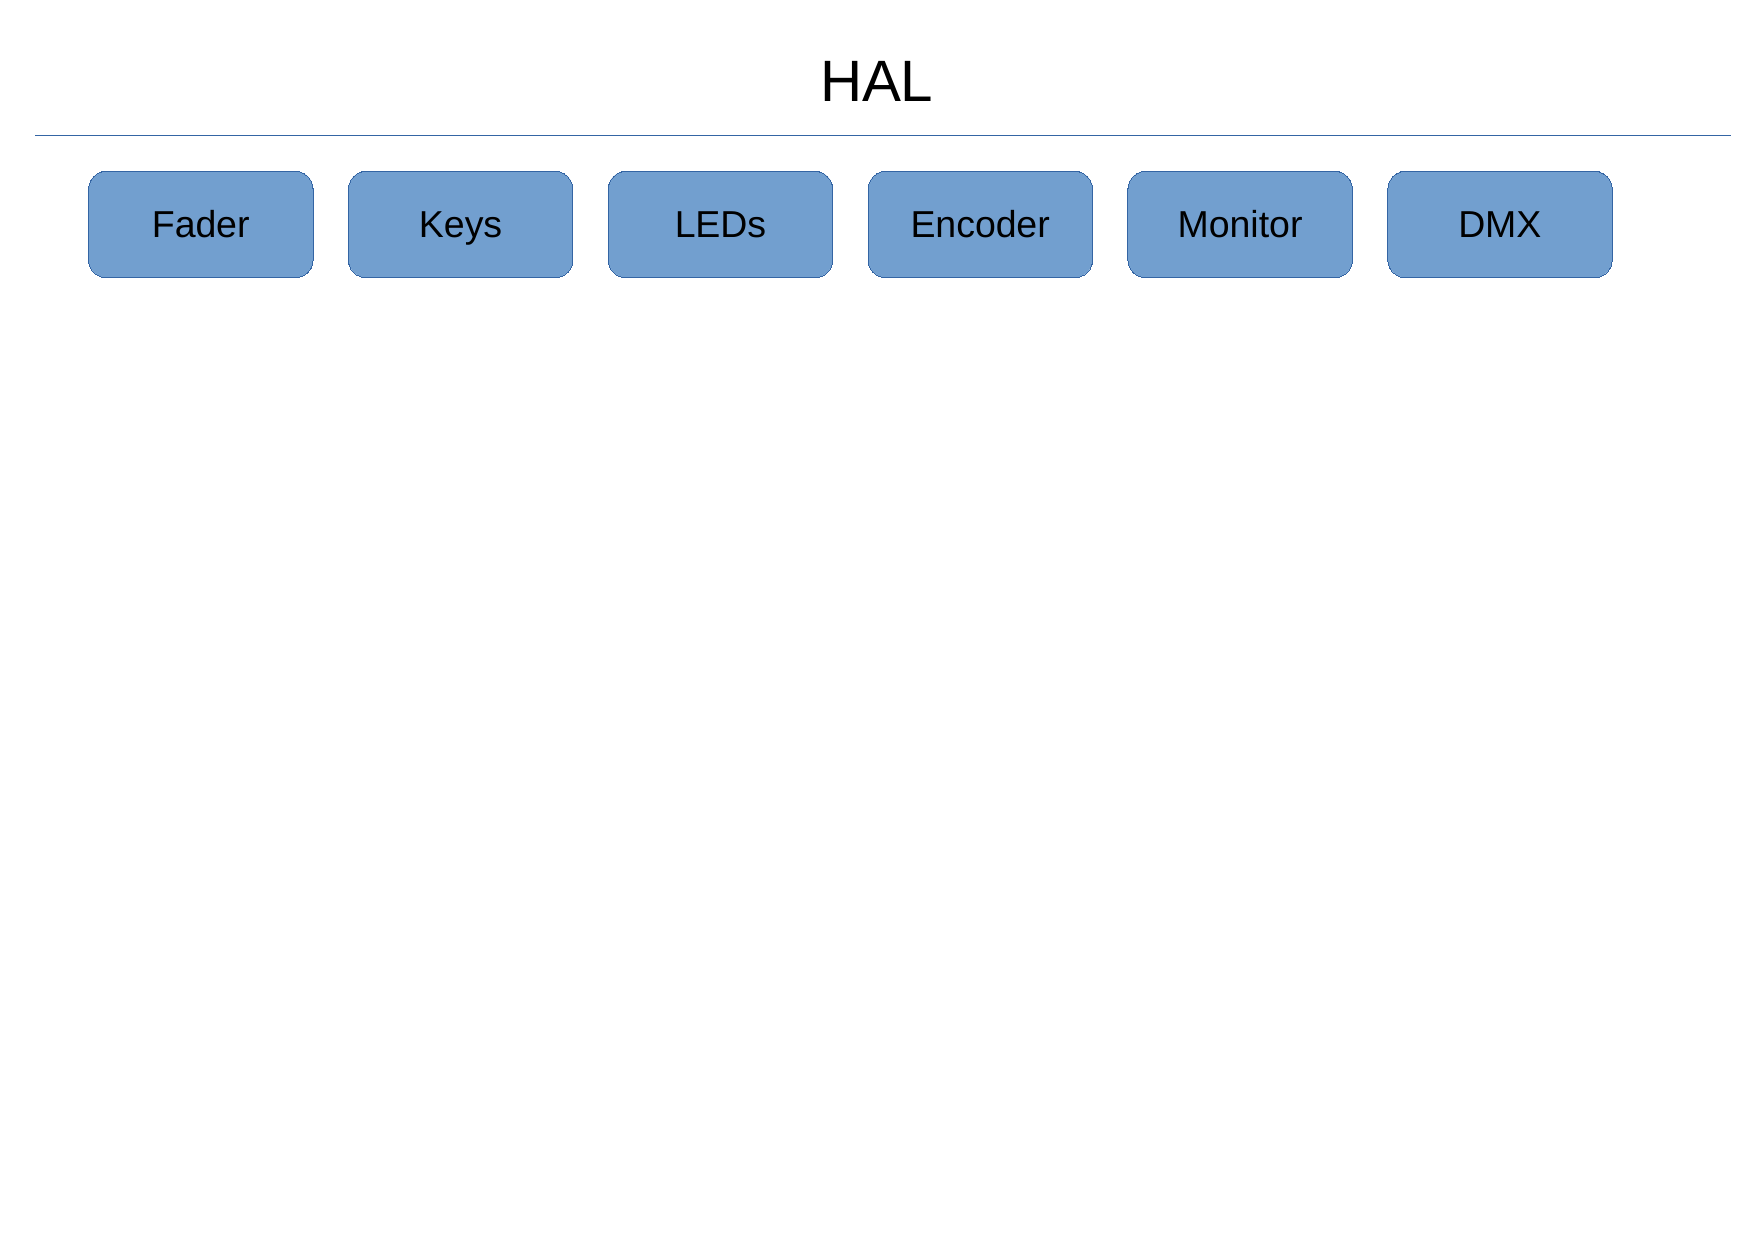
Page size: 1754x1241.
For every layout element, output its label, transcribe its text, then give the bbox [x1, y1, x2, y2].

text_box Monitor [1127, 171, 1353, 278]
text_box DMX [1387, 171, 1613, 278]
text_box HAL [805, 41, 949, 122]
text_box Encoder [868, 171, 1093, 278]
text_box Fader [88, 171, 314, 278]
text_box Keys [348, 171, 573, 278]
text_box LEDs [608, 171, 833, 278]
